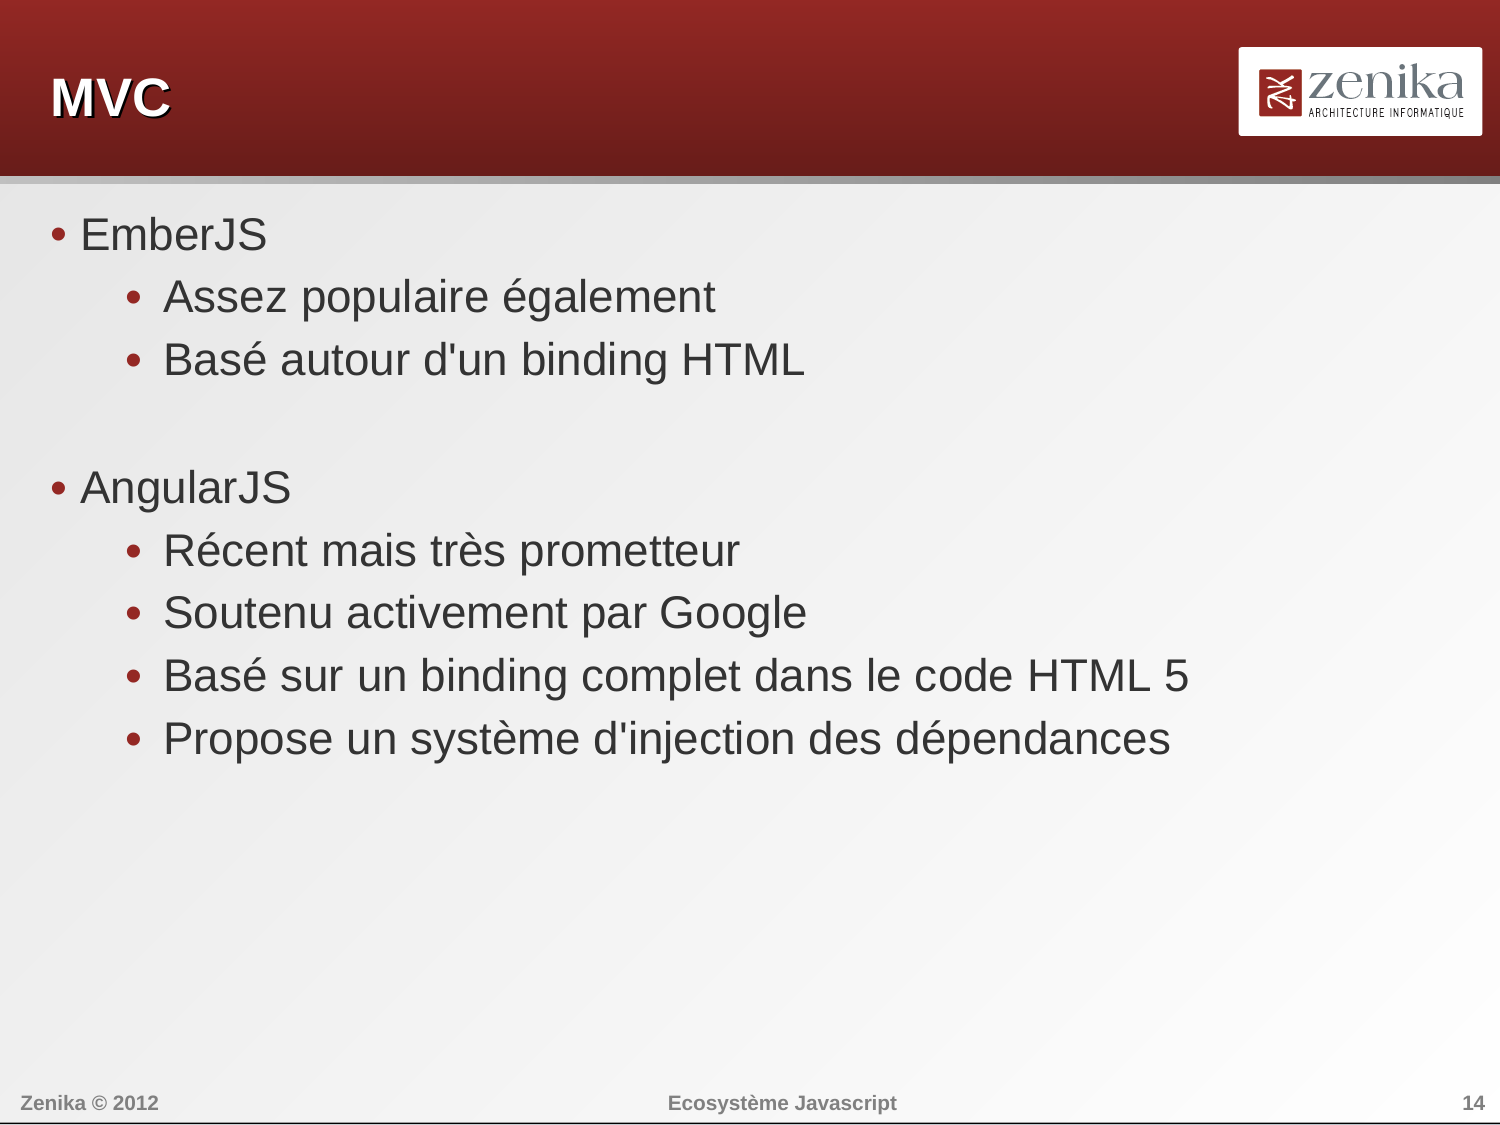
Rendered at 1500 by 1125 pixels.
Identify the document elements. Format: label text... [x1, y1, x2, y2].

list EmberJS Assez populaire également Basé autour d'un binding HTML AngularJS Récent mais très prometteur Soutenu activement par Google Basé sur un binding complet dans le code HTML 5 Propose un système d'injection des dépendances [50, 208, 1435, 862]
picture [1257, 58, 1464, 125]
title MVC [50, 3, 1206, 192]
